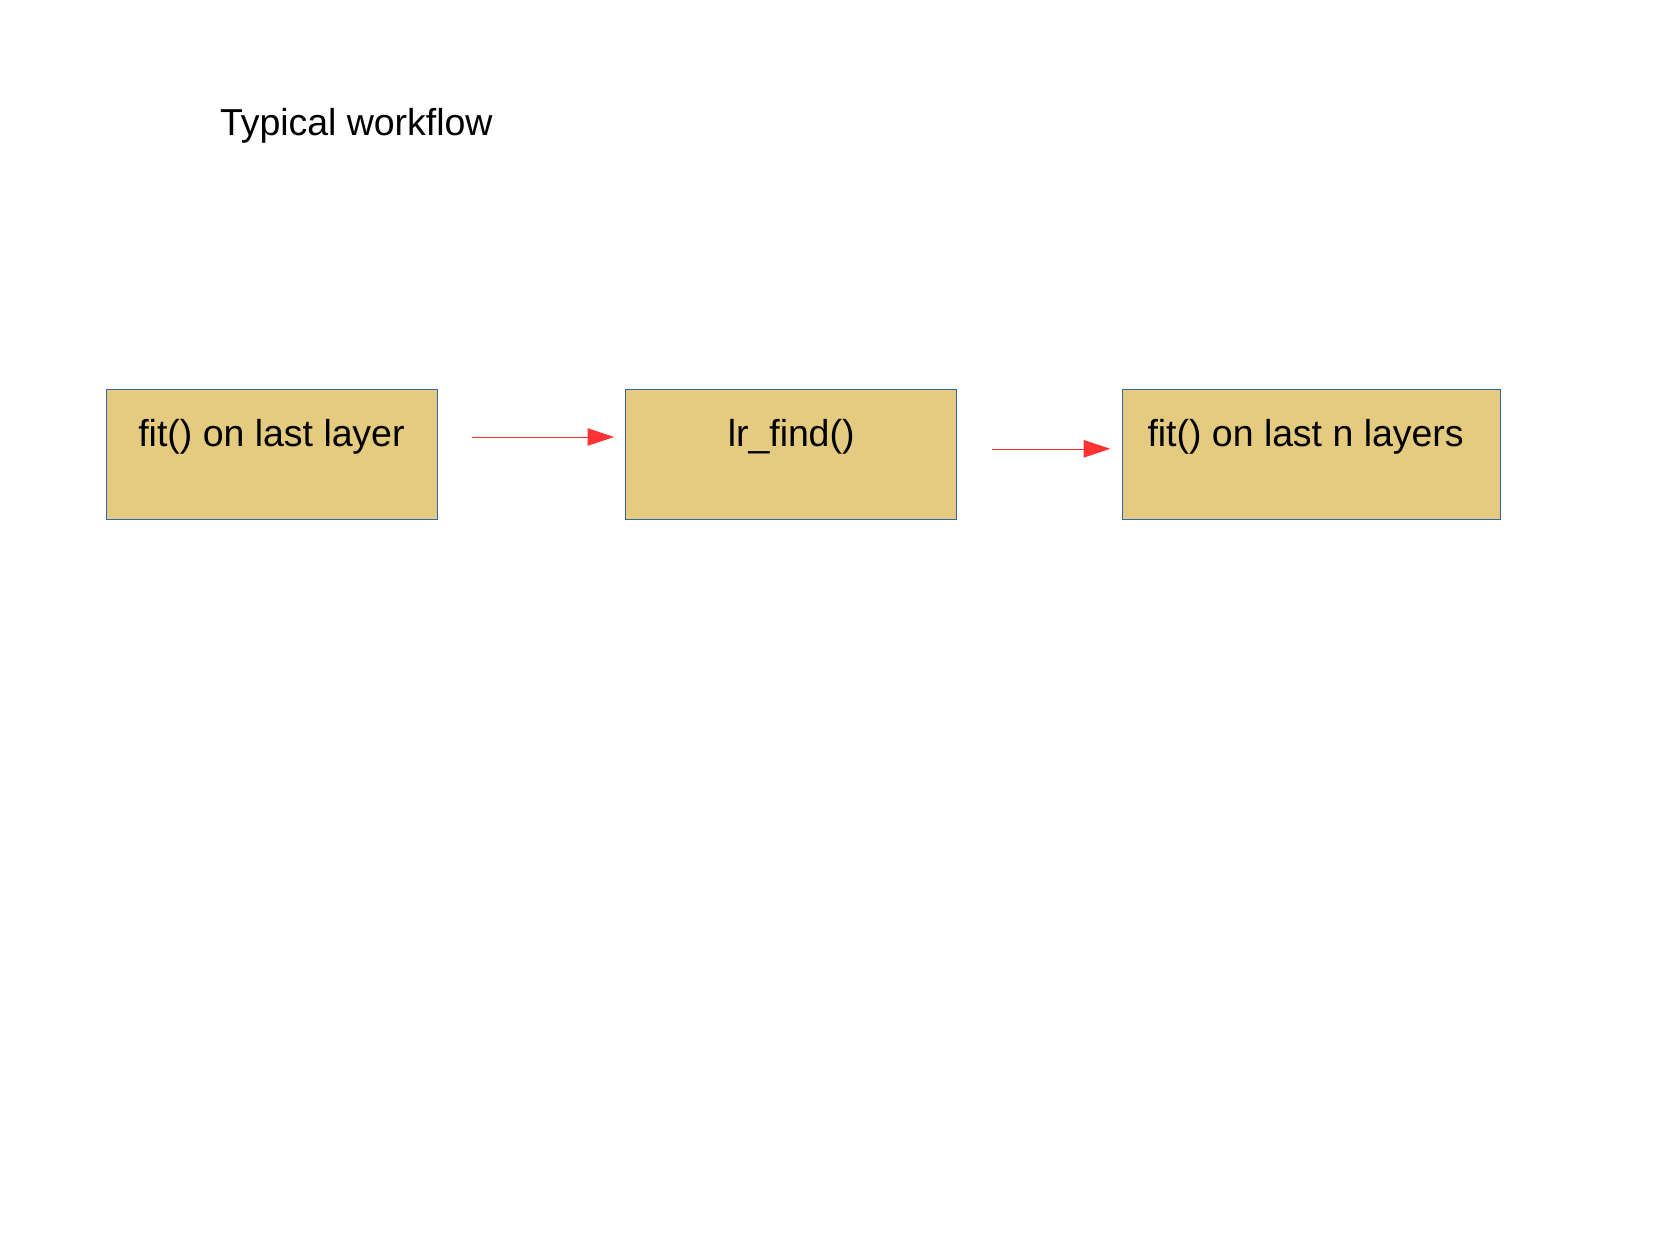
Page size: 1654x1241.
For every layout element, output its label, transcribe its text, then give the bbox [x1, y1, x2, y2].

text_box Typical workflow [205, 94, 508, 152]
text_box lr_find() [625, 389, 957, 520]
text_box fit() on last n layers [1122, 389, 1501, 520]
text_box fit() on last layer [106, 389, 438, 520]
